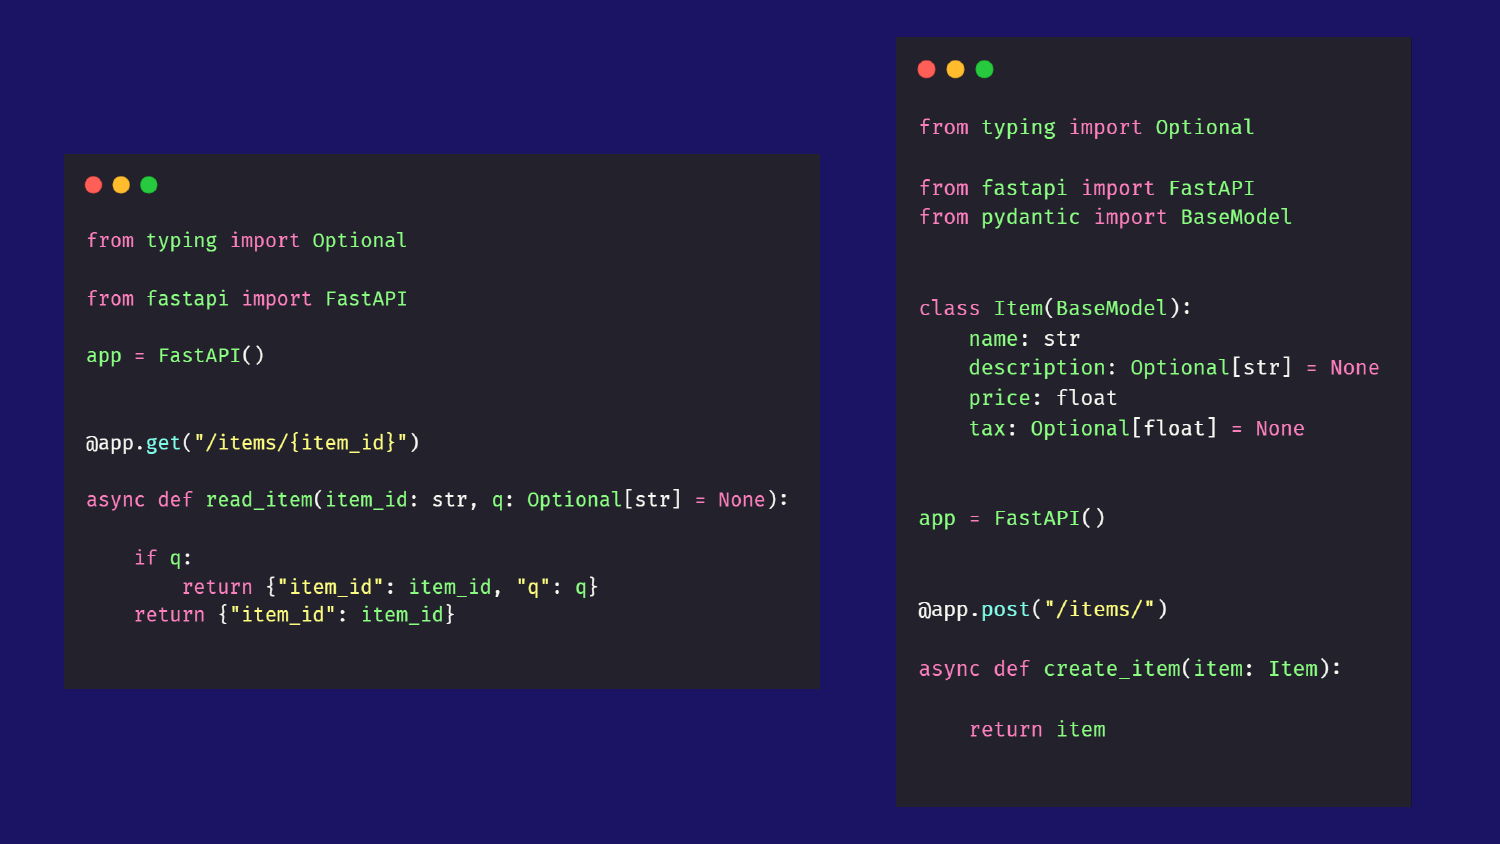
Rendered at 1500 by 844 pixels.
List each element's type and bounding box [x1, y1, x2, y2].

picture [895, 37, 1412, 807]
picture [64, 154, 820, 689]
